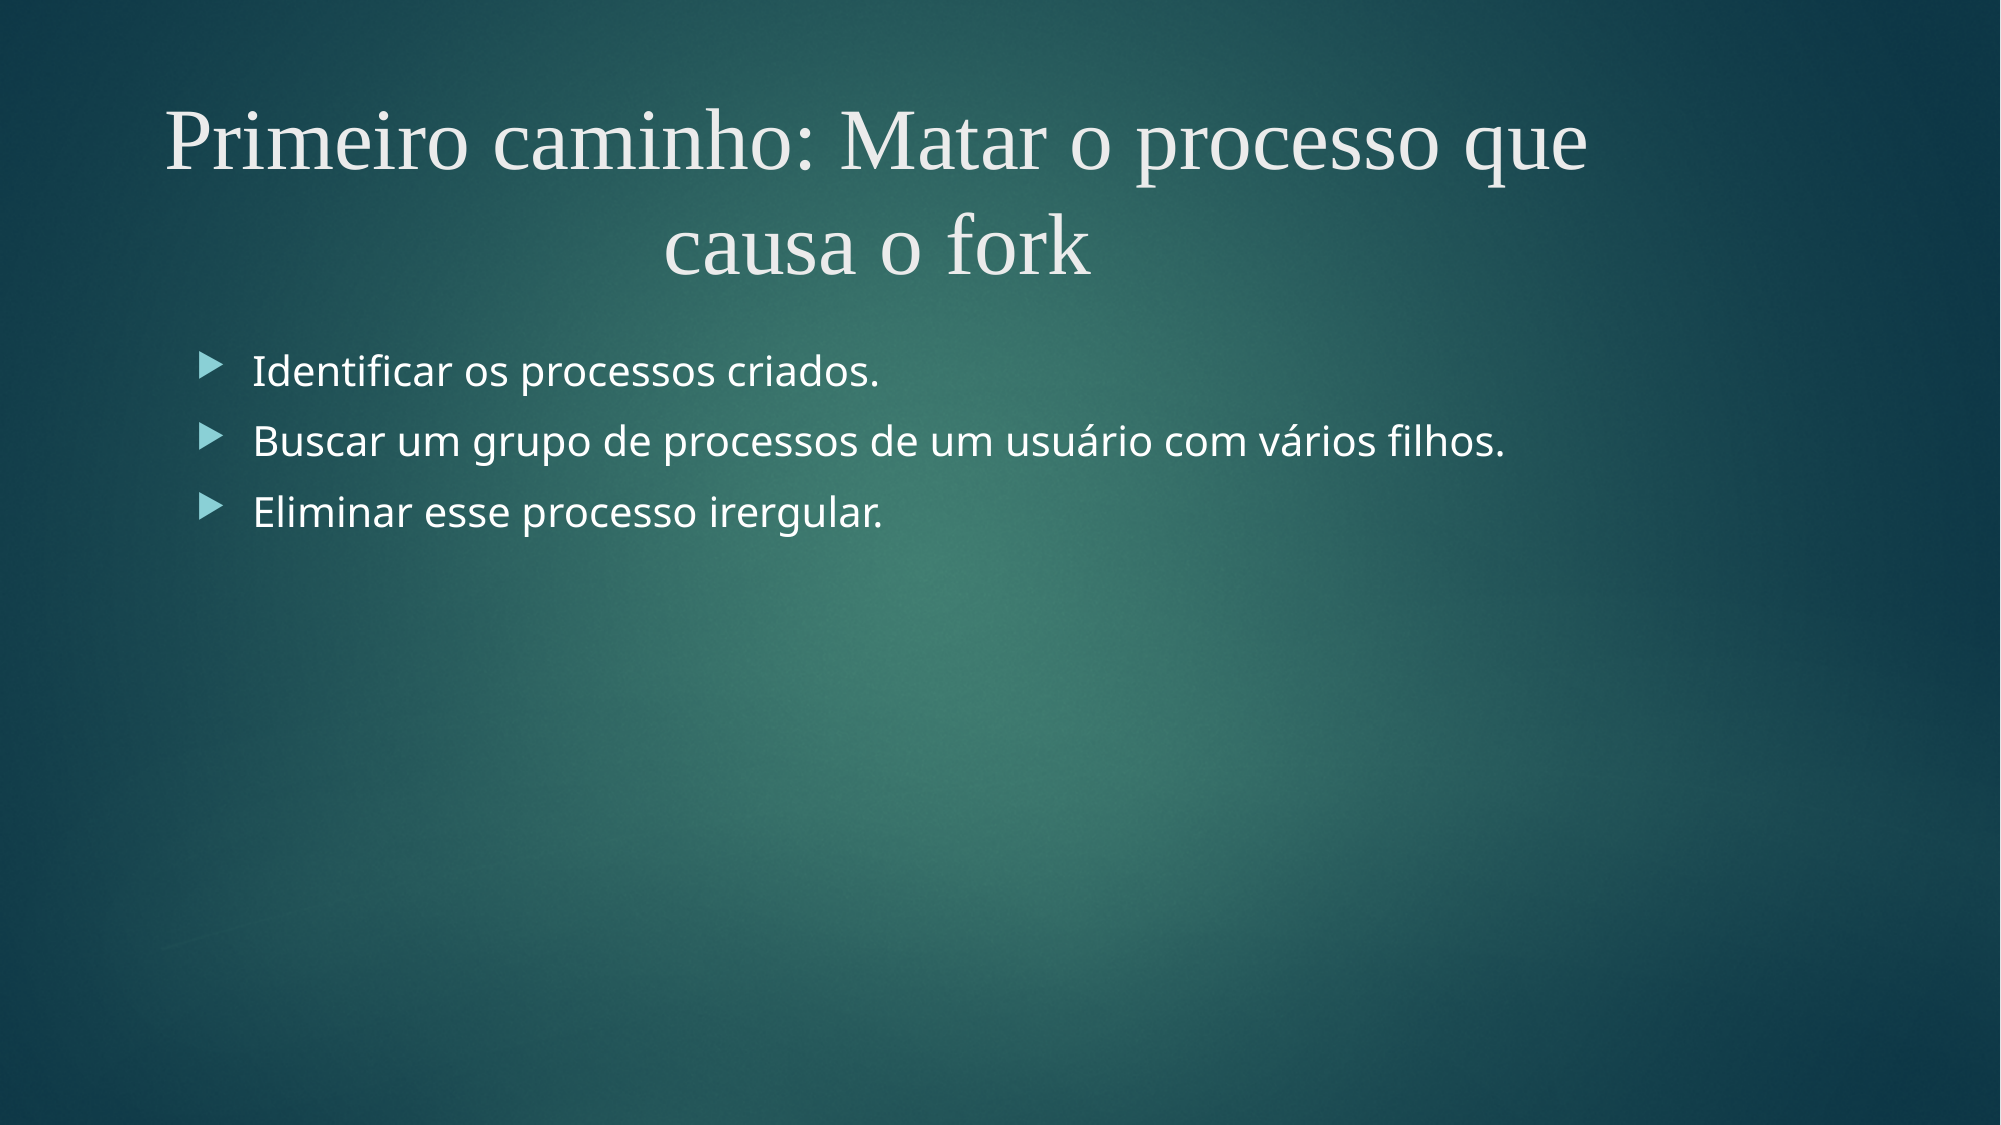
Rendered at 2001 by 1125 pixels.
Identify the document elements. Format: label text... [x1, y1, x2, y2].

title Primeiro caminho: Matar o processo que causa o fork [106, 74, 1649, 305]
list Identificar os processos criados. Buscar um grupo de processos de um usuário com vários filhos. Eliminar esse processo irergular. [181, 336, 1649, 1026]
